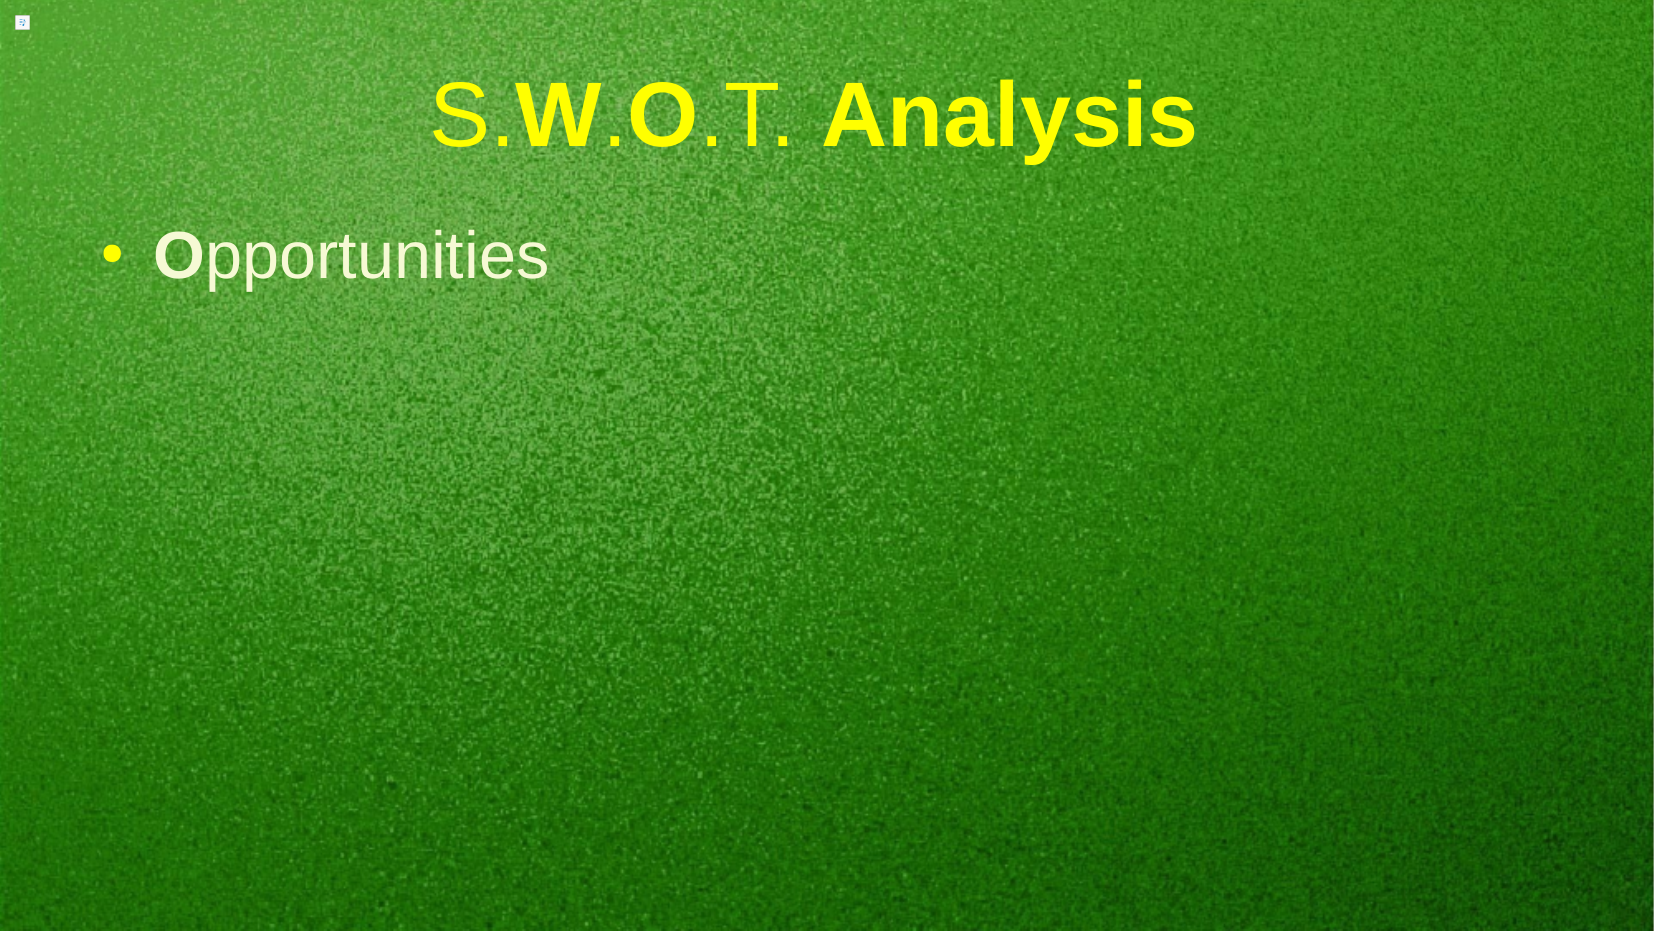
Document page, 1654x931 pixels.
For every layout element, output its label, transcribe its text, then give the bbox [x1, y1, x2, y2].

picture [0, 0, 1654, 931]
title S.W.O.T. Analysis [82, 37, 1571, 193]
text_box [15, 15, 31, 31]
list Opportunities [82, 217, 1571, 758]
